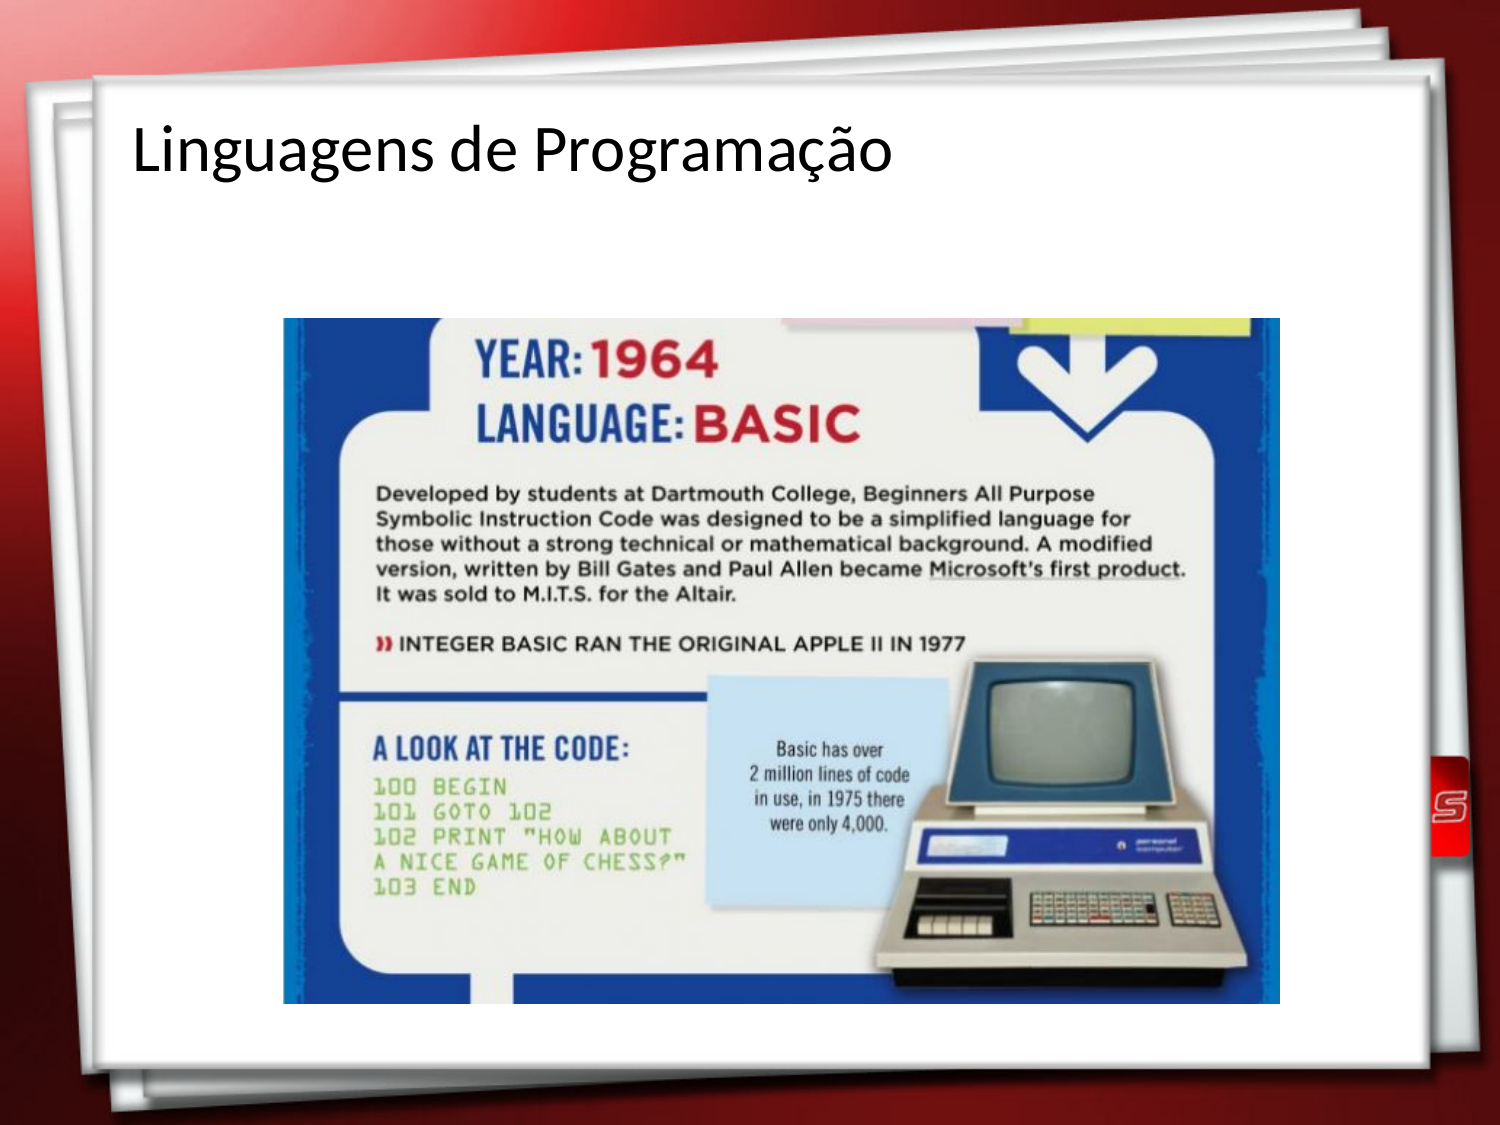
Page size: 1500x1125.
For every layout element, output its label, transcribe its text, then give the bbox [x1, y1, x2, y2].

title Linguagens de Programação [118, 33, 1394, 257]
picture [0, 0, 1500, 1125]
